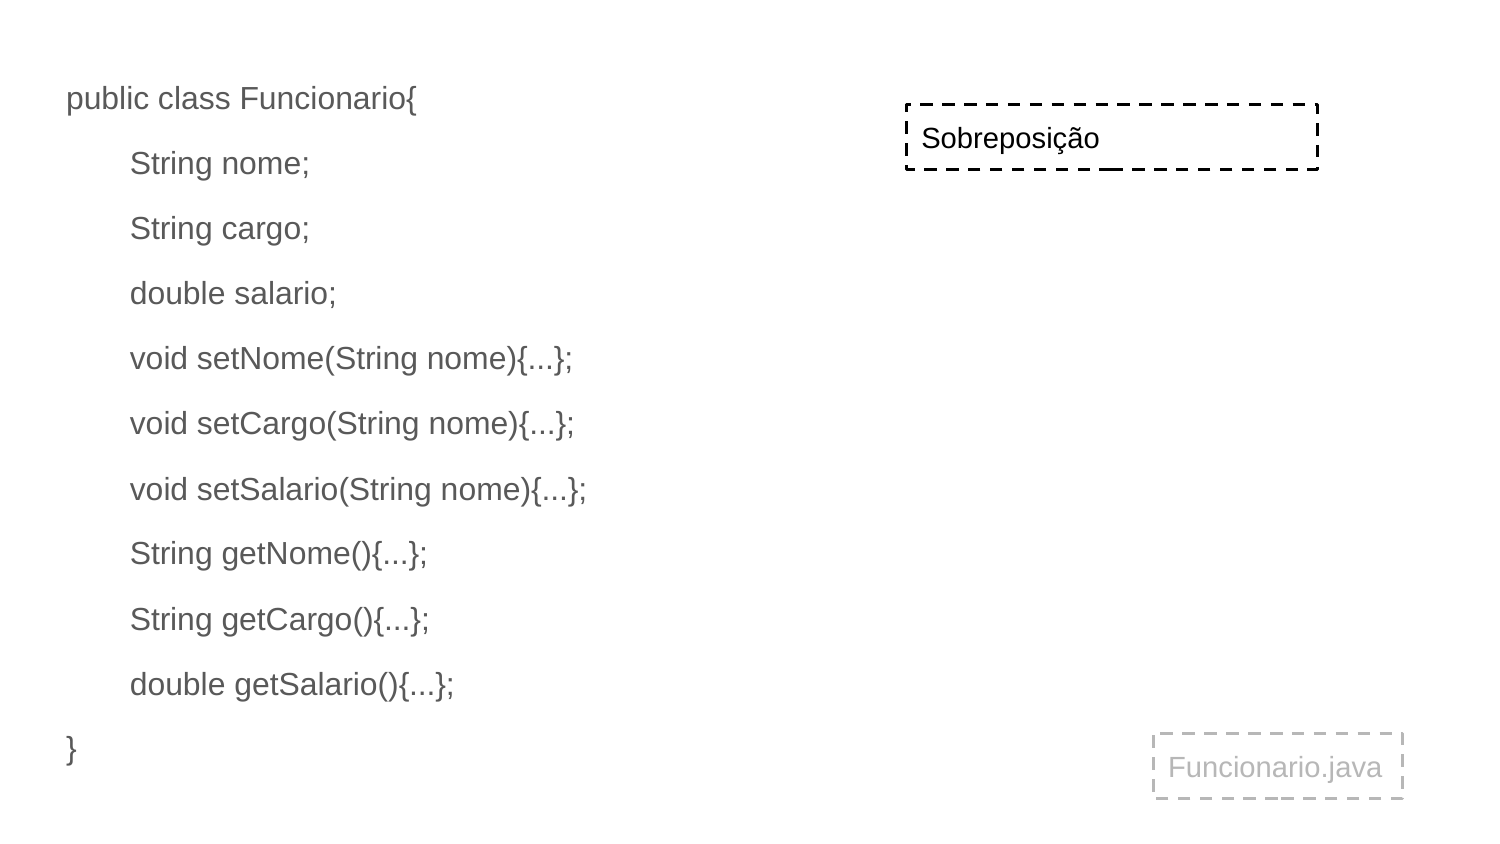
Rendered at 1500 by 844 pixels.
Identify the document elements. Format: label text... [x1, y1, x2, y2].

text_box Funcionario.java [1153, 733, 1403, 799]
list public class Funcionario{ String nome; String cargo; double salario; void setNome(String nome){...}; void setCargo(String nome){...}; void setSalario(String nome){...}; String getNome(){...}; String getCargo(){...}; double getSalario(){...}; } [51, 57, 1449, 785]
text_box Sobreposição [906, 104, 1318, 170]
